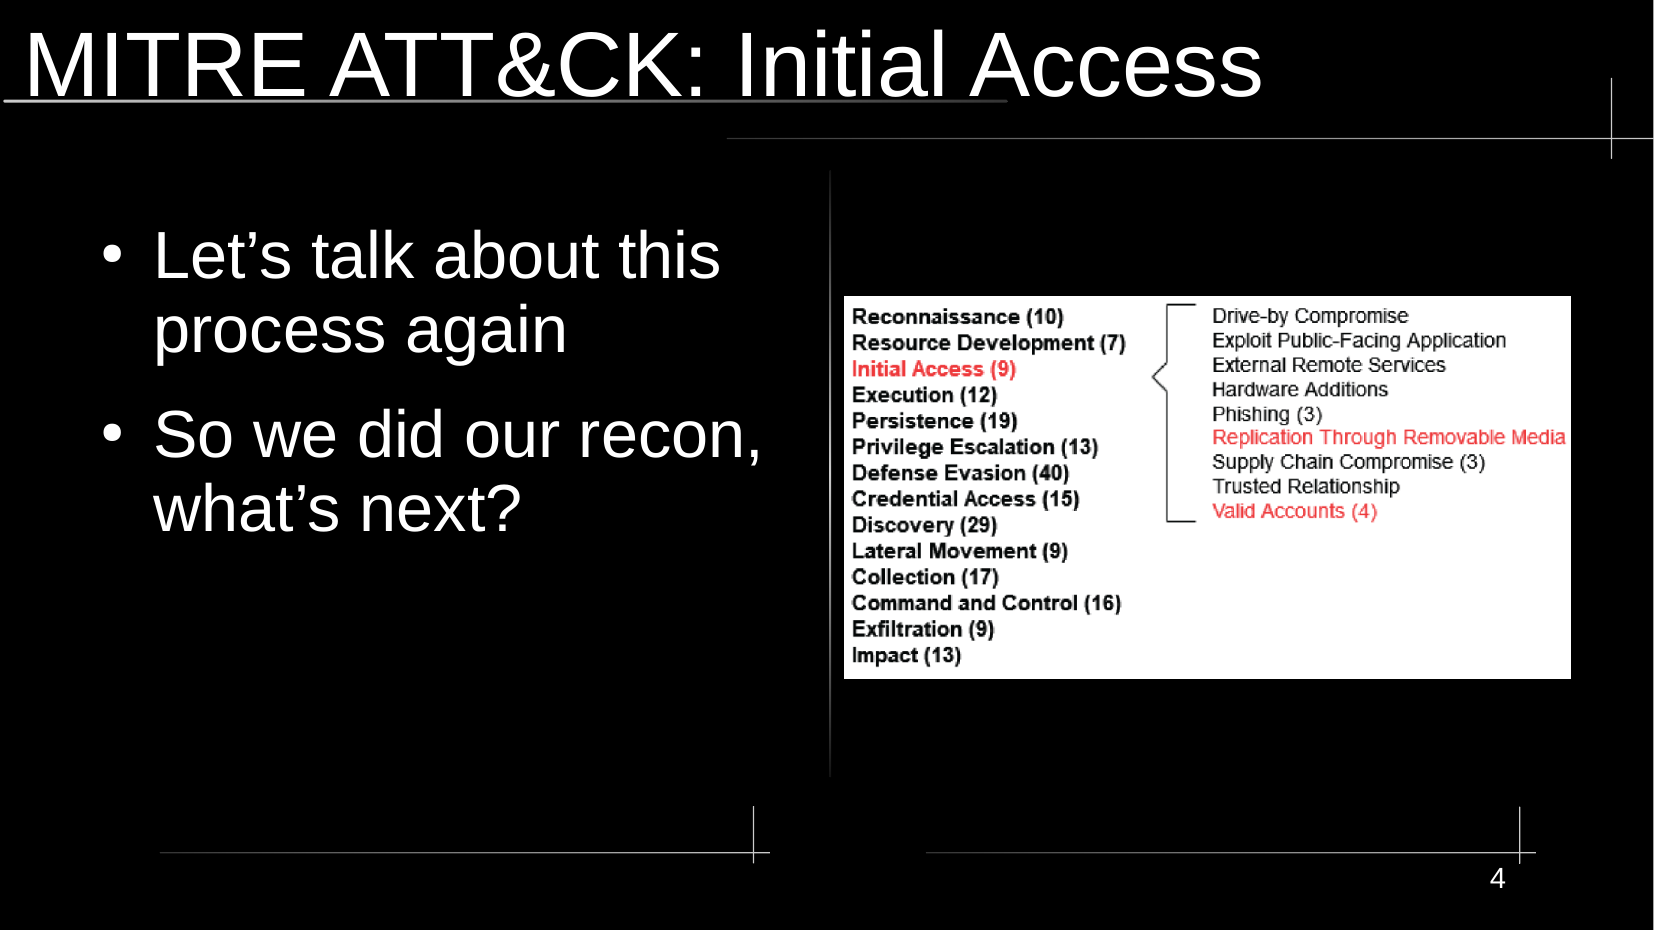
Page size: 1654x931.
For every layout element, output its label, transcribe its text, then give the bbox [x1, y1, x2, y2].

list Let’s talk about this process again So we did our recon, what’s next? [82, 217, 809, 758]
picture [844, 296, 1571, 679]
title MITRE ATT&CK: Initial Access [23, 11, 1589, 119]
